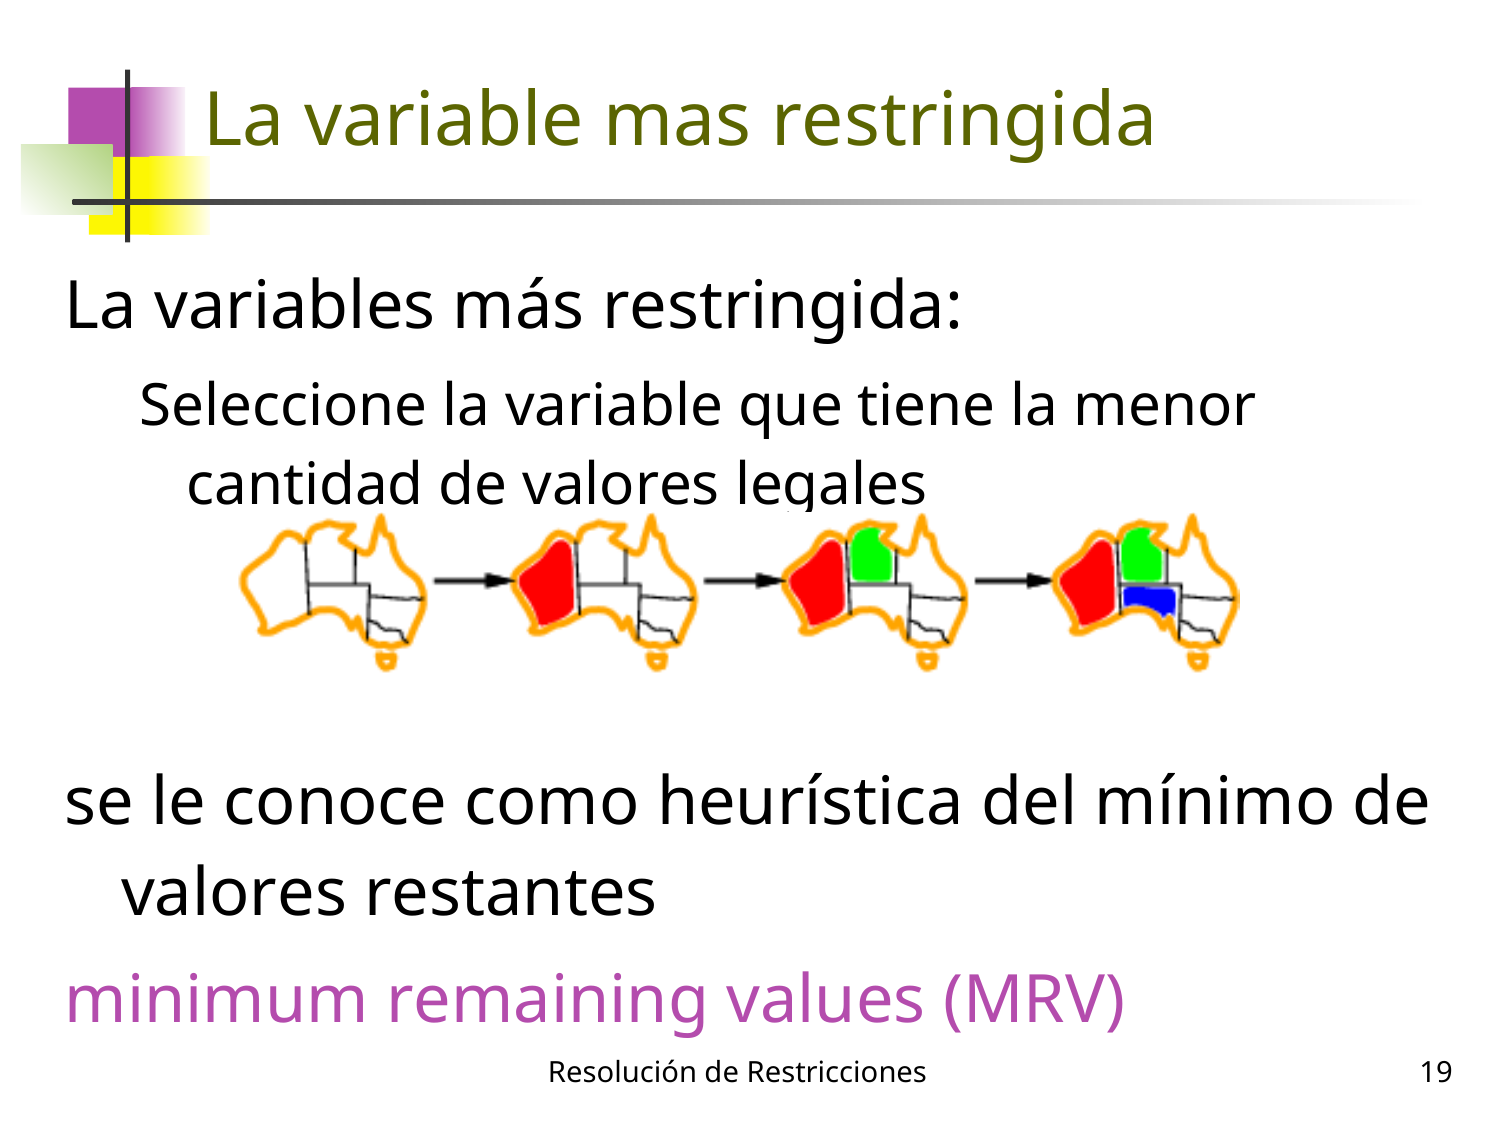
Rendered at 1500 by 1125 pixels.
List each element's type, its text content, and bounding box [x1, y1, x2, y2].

list La variables más restringida: Seleccione la variable que tiene la menor cantidad de valores legales se le conoce como heurística del mínimo de valores restantes minimum remaining values (MRV) [50, 249, 1469, 1007]
picture [237, 512, 1240, 676]
title La variable mas restringida [188, 35, 1468, 175]
